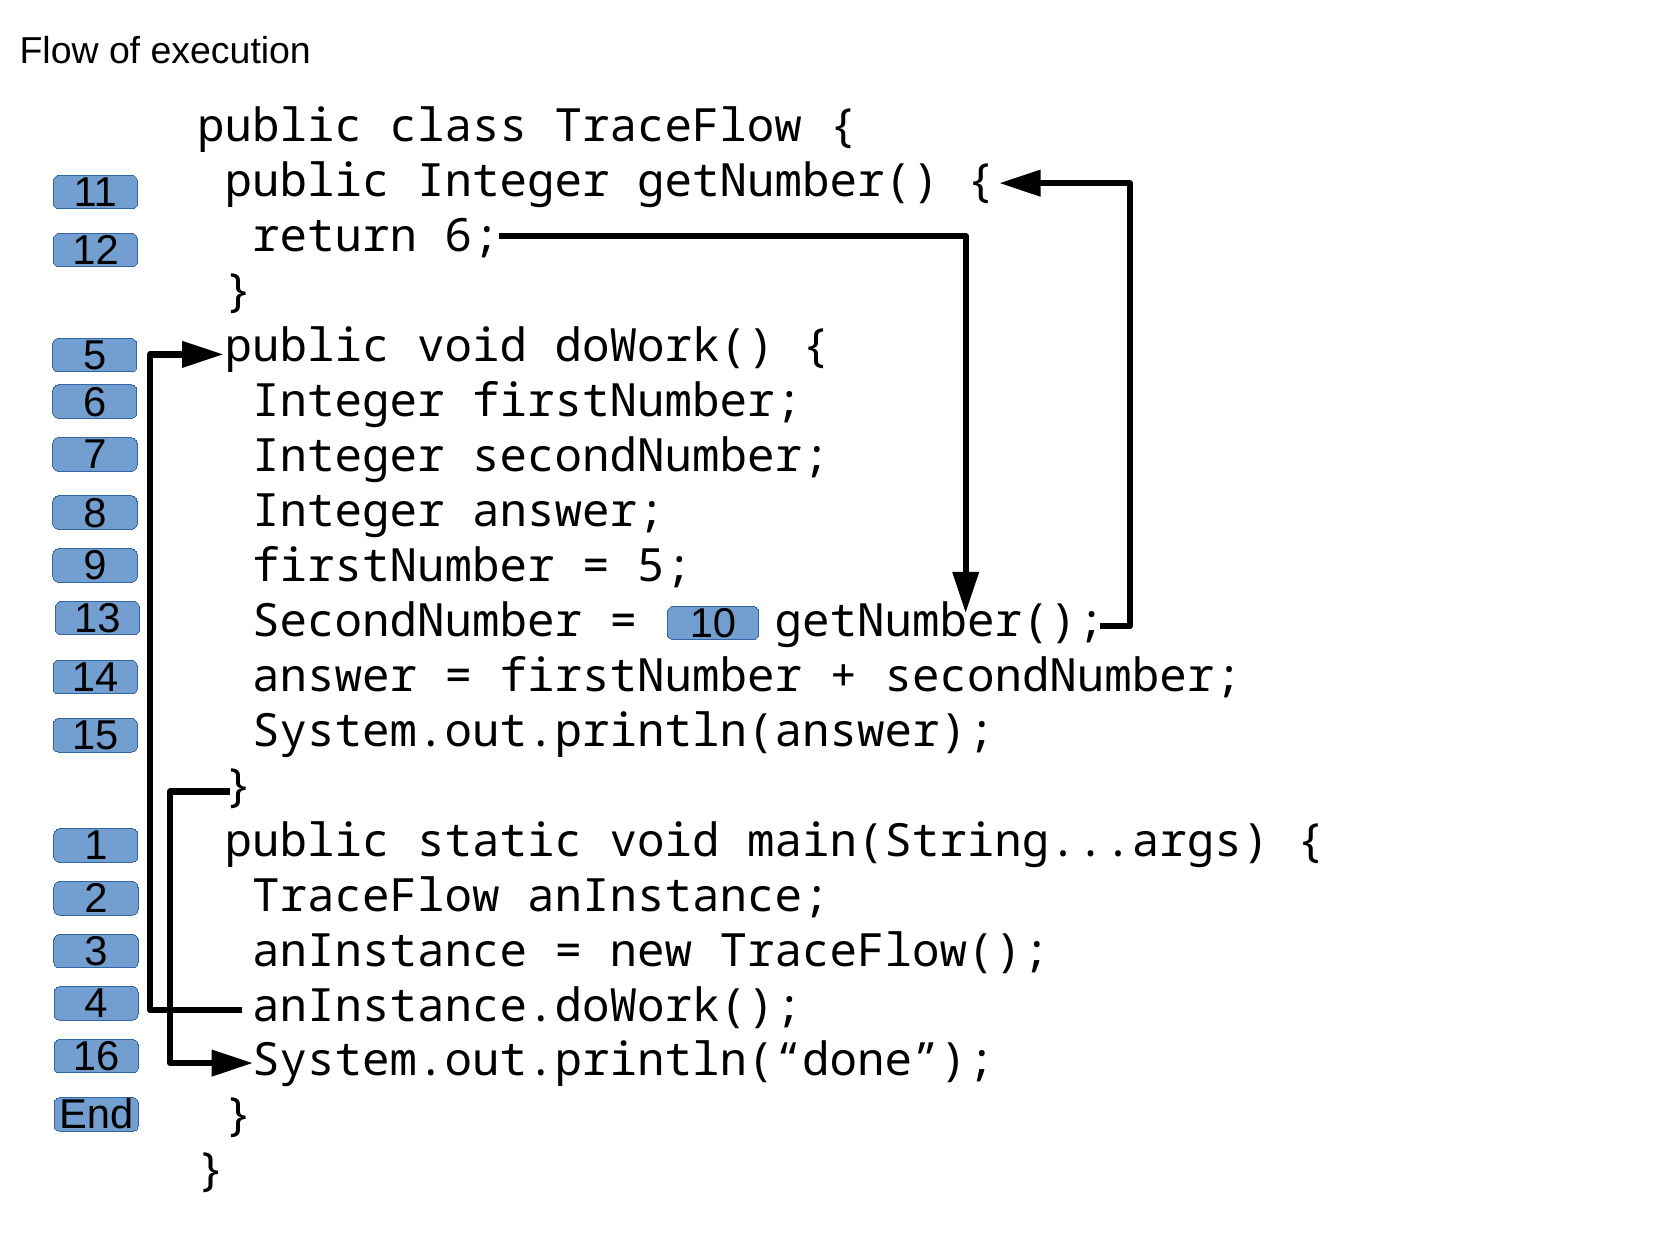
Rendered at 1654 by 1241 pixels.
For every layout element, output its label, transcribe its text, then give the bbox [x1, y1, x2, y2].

text_box [222, 340, 493, 369]
text_box [289, 222, 500, 250]
text_box [230, 777, 666, 806]
text_box 9 [52, 548, 138, 583]
text_box public class TraceFlow { public Integer getNumber() { return 6; } public void doWork() { Integer firstNumber; Integer secondNumber; Integer answer; firstNumber = 5; SecondNumber = getNumber(); answer = firstNumber + secondNumber; System.out.println(answer); } public static void main(String...args) { TraceFlow anInstance; anInstance = new TraceFlow(); anInstance.doWork(); System.out.println(“done”); } } [182, 87, 1411, 1216]
text_box [730, 169, 1000, 197]
text_box [242, 996, 678, 1024]
text_box 16 [54, 1039, 139, 1073]
text_box End [54, 1097, 139, 1132]
text_box 6 [52, 384, 137, 419]
text_box 13 [55, 601, 140, 635]
text_box 14 [53, 660, 138, 694]
text_box 3 [53, 934, 139, 968]
text_box 11 [53, 175, 138, 209]
text_box 4 [54, 986, 139, 1021]
text_box 10 [667, 606, 759, 640]
text_box 8 [52, 495, 138, 530]
text_box [831, 612, 1101, 640]
text_box Flow of execution [19, 30, 871, 73]
text_box 15 [53, 718, 138, 753]
text_box 5 [52, 338, 137, 372]
text_box 1 [53, 828, 138, 863]
text_box 12 [53, 233, 138, 267]
text_box 7 [52, 437, 138, 472]
text_box [252, 1049, 442, 1077]
text_box 2 [53, 881, 139, 916]
